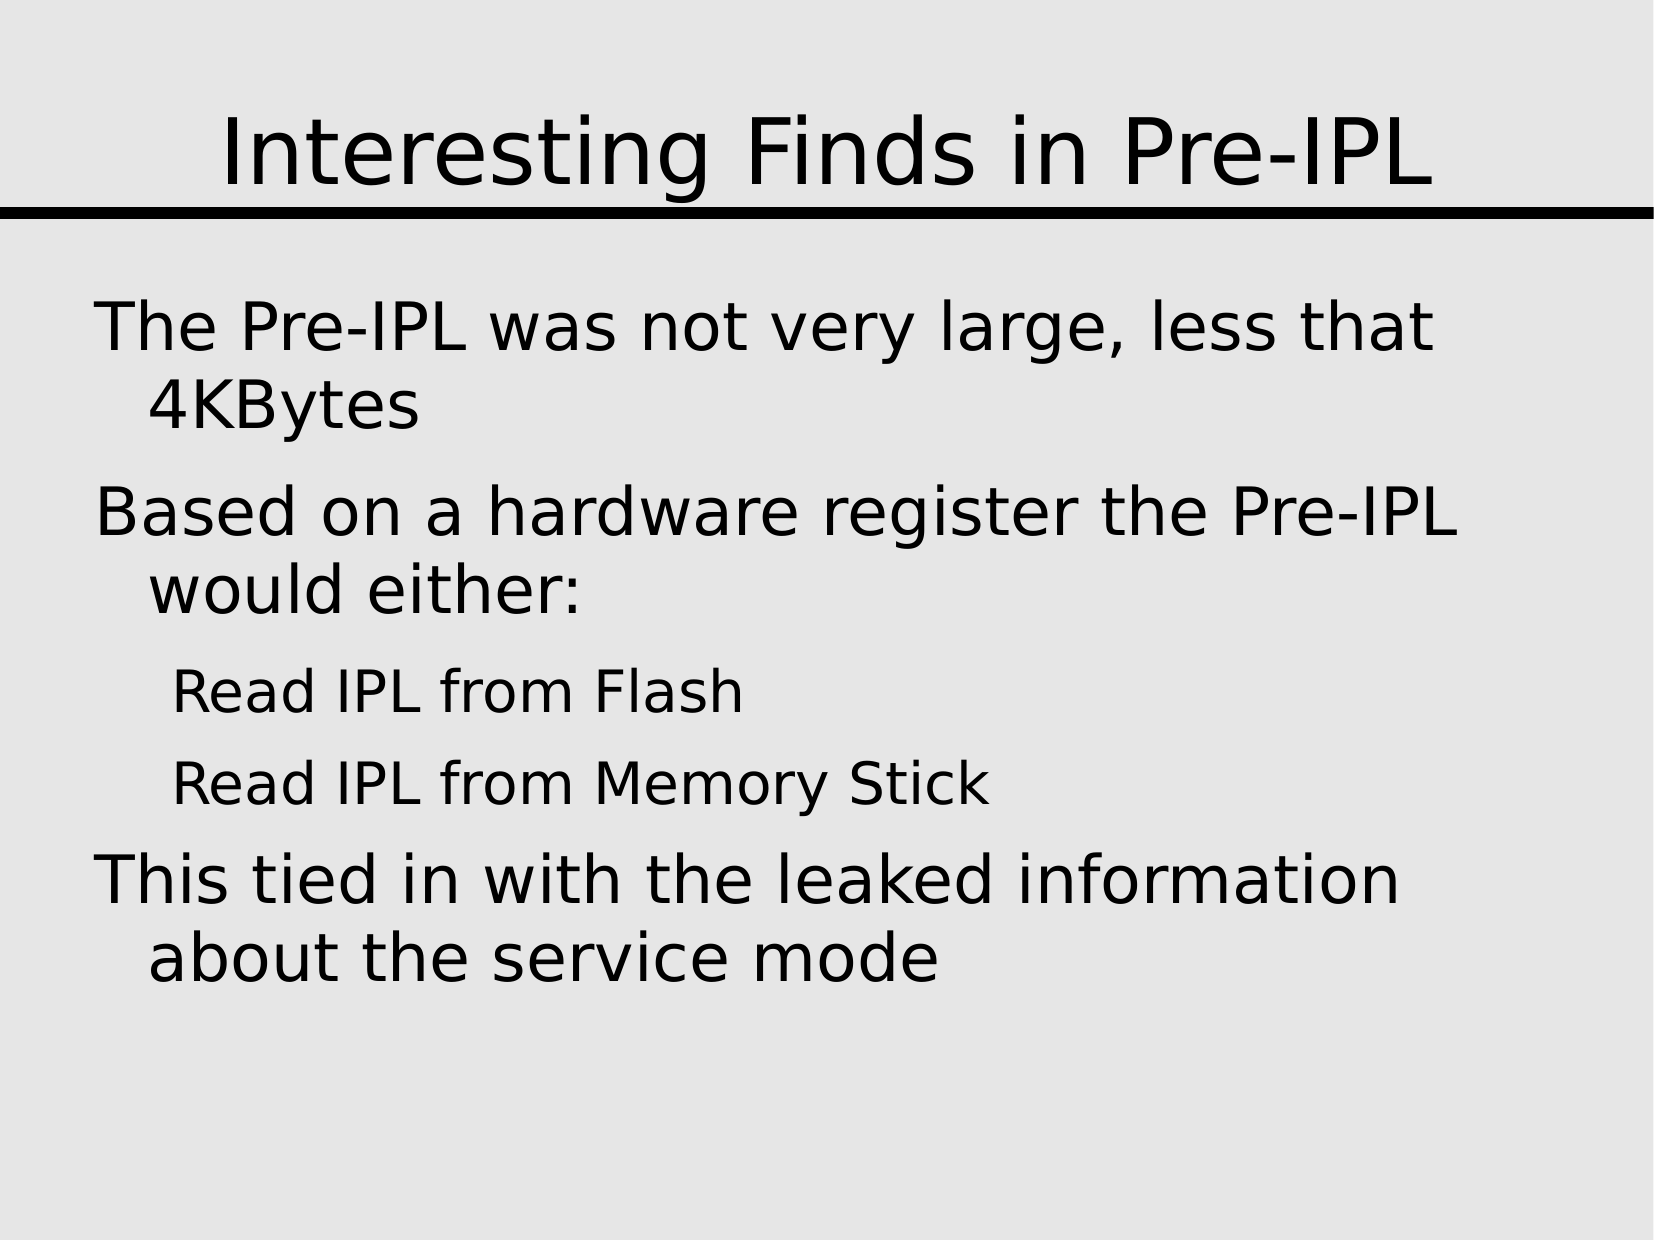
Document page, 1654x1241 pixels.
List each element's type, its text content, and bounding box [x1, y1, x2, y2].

list The Pre-IPL was not very large, less that 4KBytes Based on a hardware register the Pre-IPL would either: Read IPL from Flash Read IPL from Memory Stick This tied in with the leaked information about the service mode [76, 288, 1565, 1093]
title Interesting Finds in Pre-IPL [82, 49, 1571, 257]
